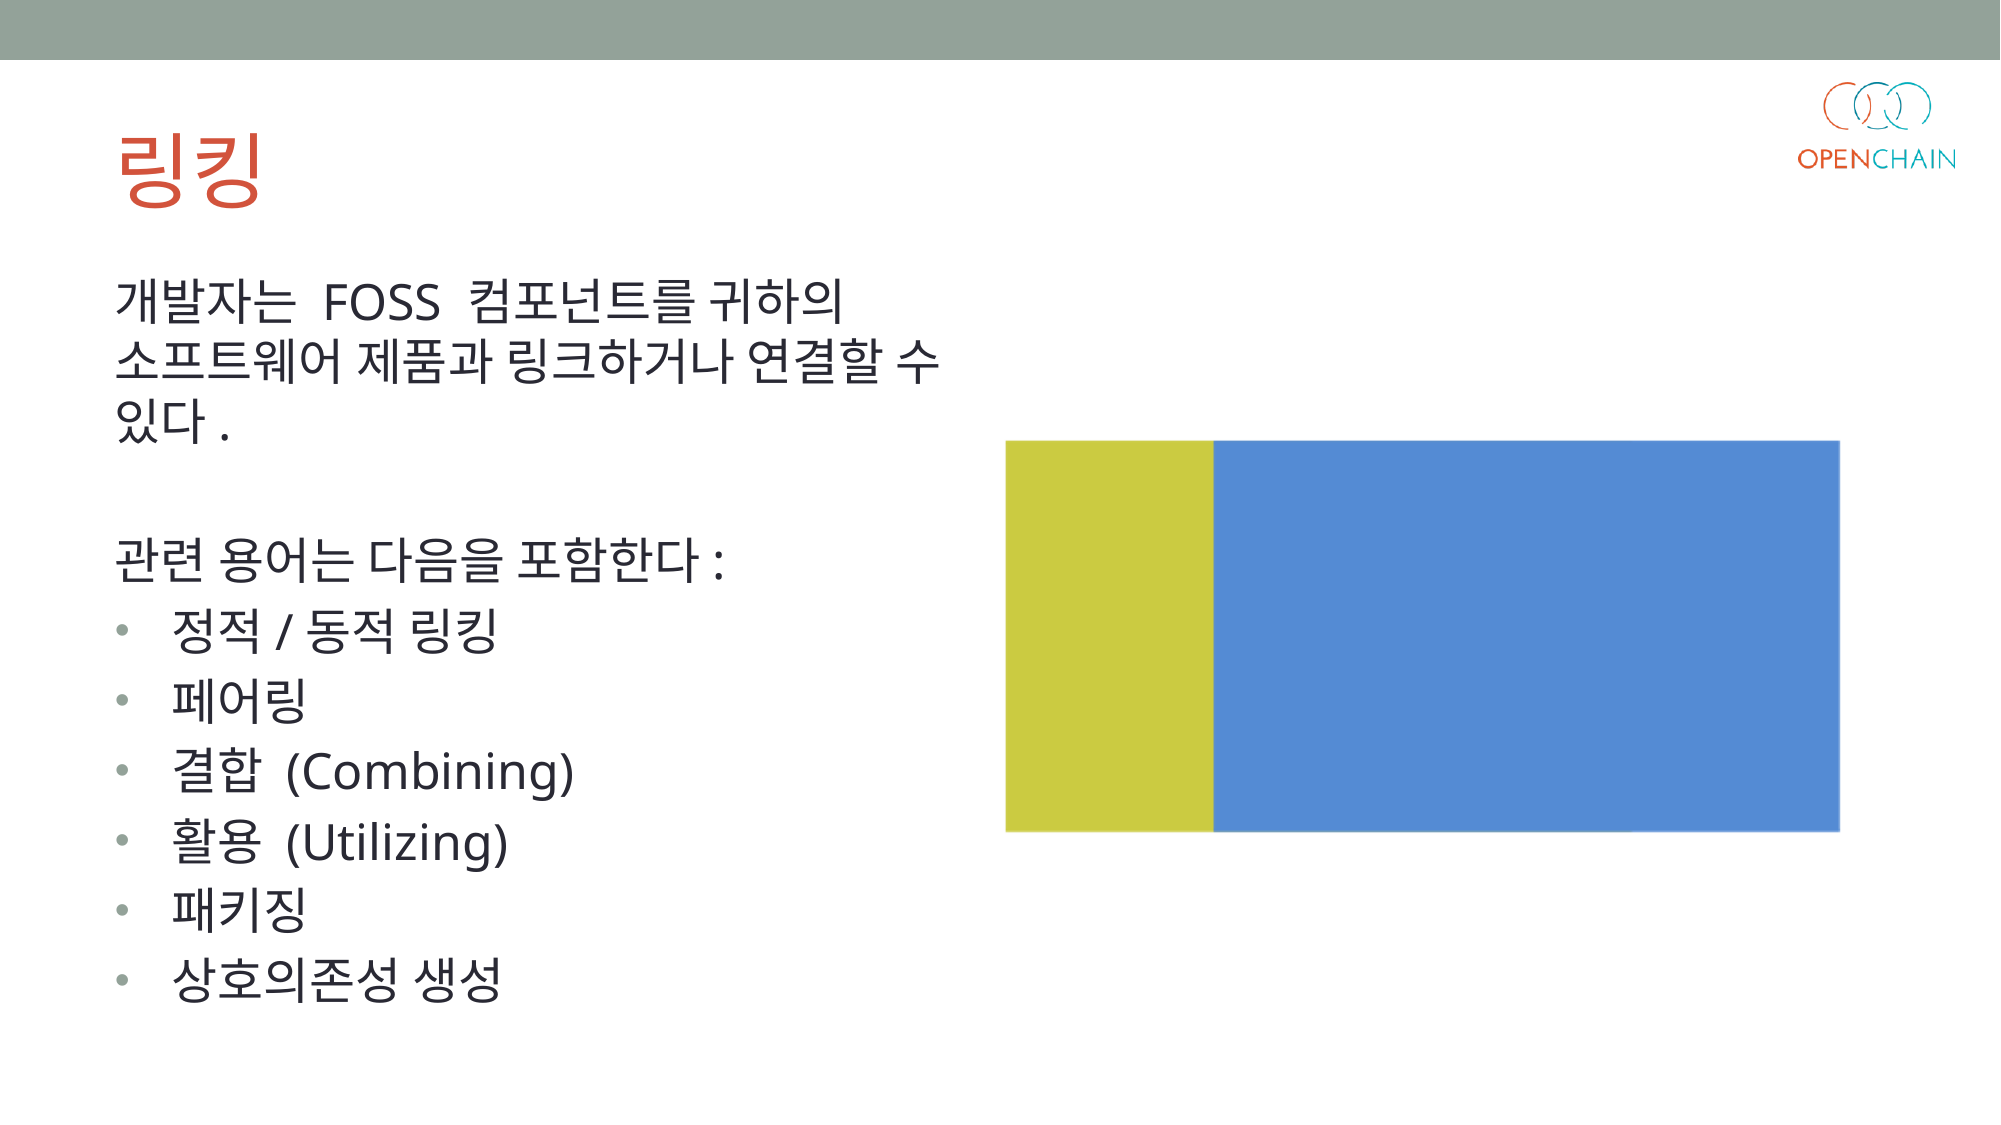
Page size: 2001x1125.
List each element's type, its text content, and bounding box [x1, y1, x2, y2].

picture [716, 236, 2000, 1089]
title 링킹 [99, 87, 1900, 251]
list 개발자는 FOSS 컴포넌트를 귀하의 소프트웨어 제품과 링크하거나 연결할 수 있다. 관련 용어는 다음을 포함한다: 정적/동적 링킹 페어링 결합 (Combining) 활용 (Utilizing) 패키징 상호의존성 생성 [99, 262, 716, 1063]
